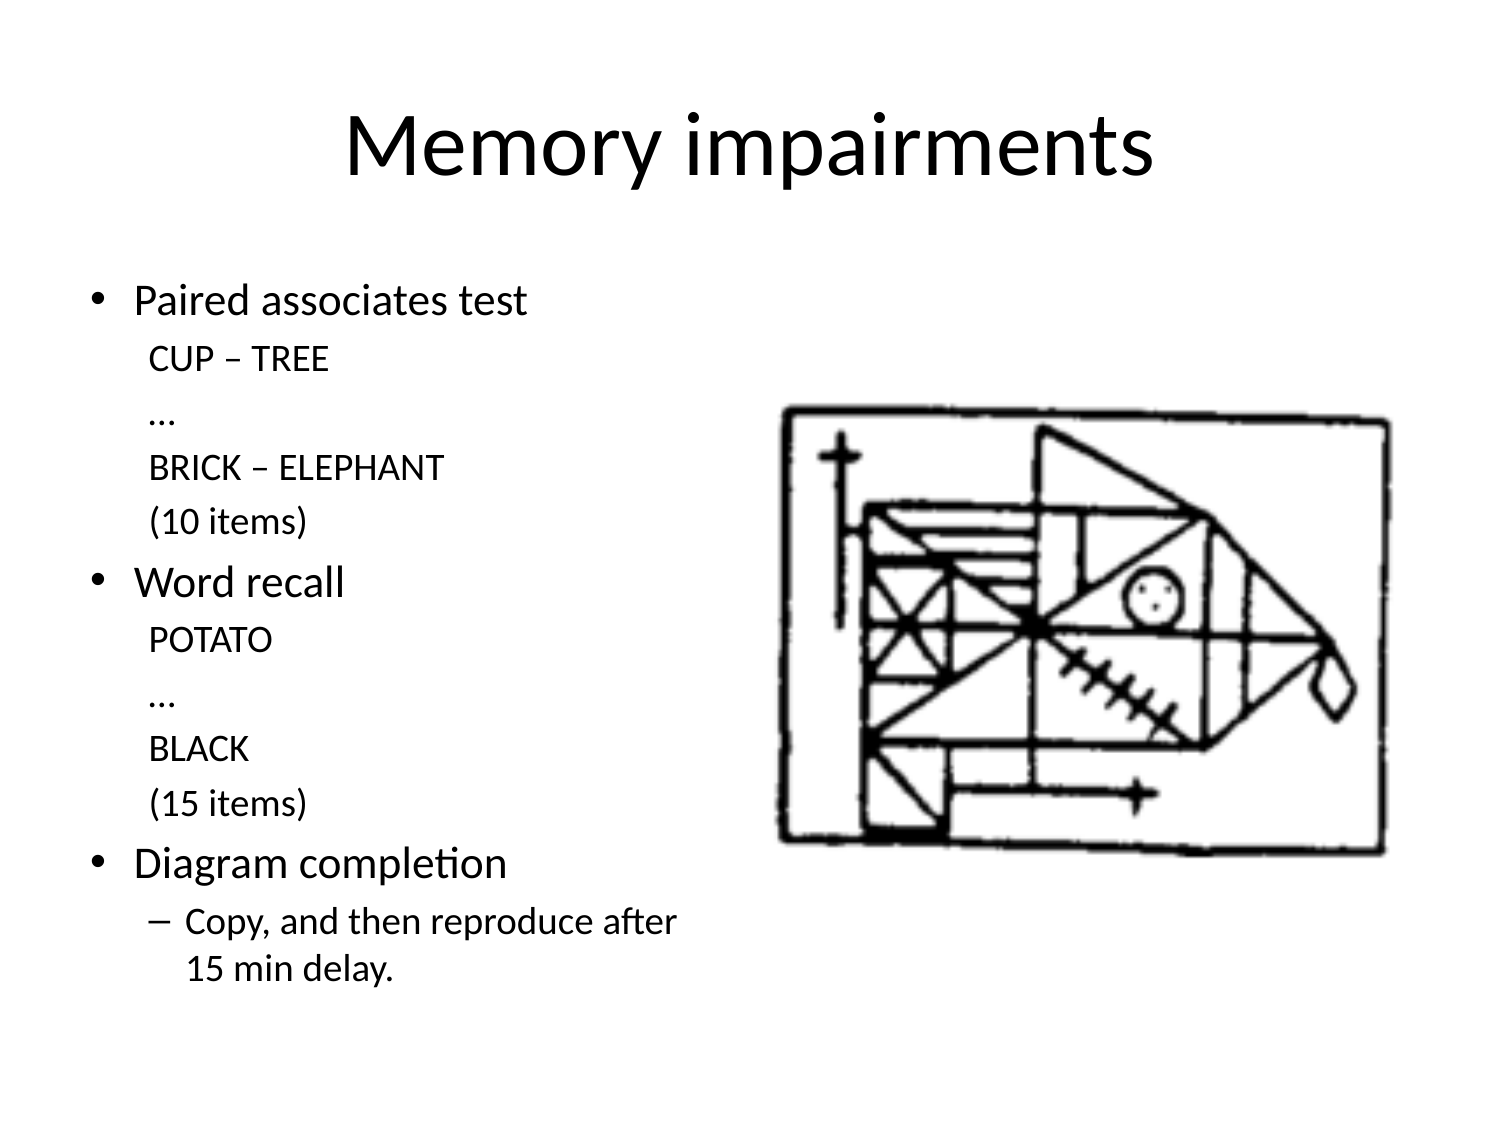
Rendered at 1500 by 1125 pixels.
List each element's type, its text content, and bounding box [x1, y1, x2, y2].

list Paired associates test CUP – TREE … BRICK – ELEPHANT (10 items) Word recall POTATO … BLACK (15 items) Diagram completion Copy, and then reproduce after 15 min delay. [75, 262, 738, 1005]
title Memory impairments [75, 45, 1425, 233]
picture [762, 262, 1425, 1005]
